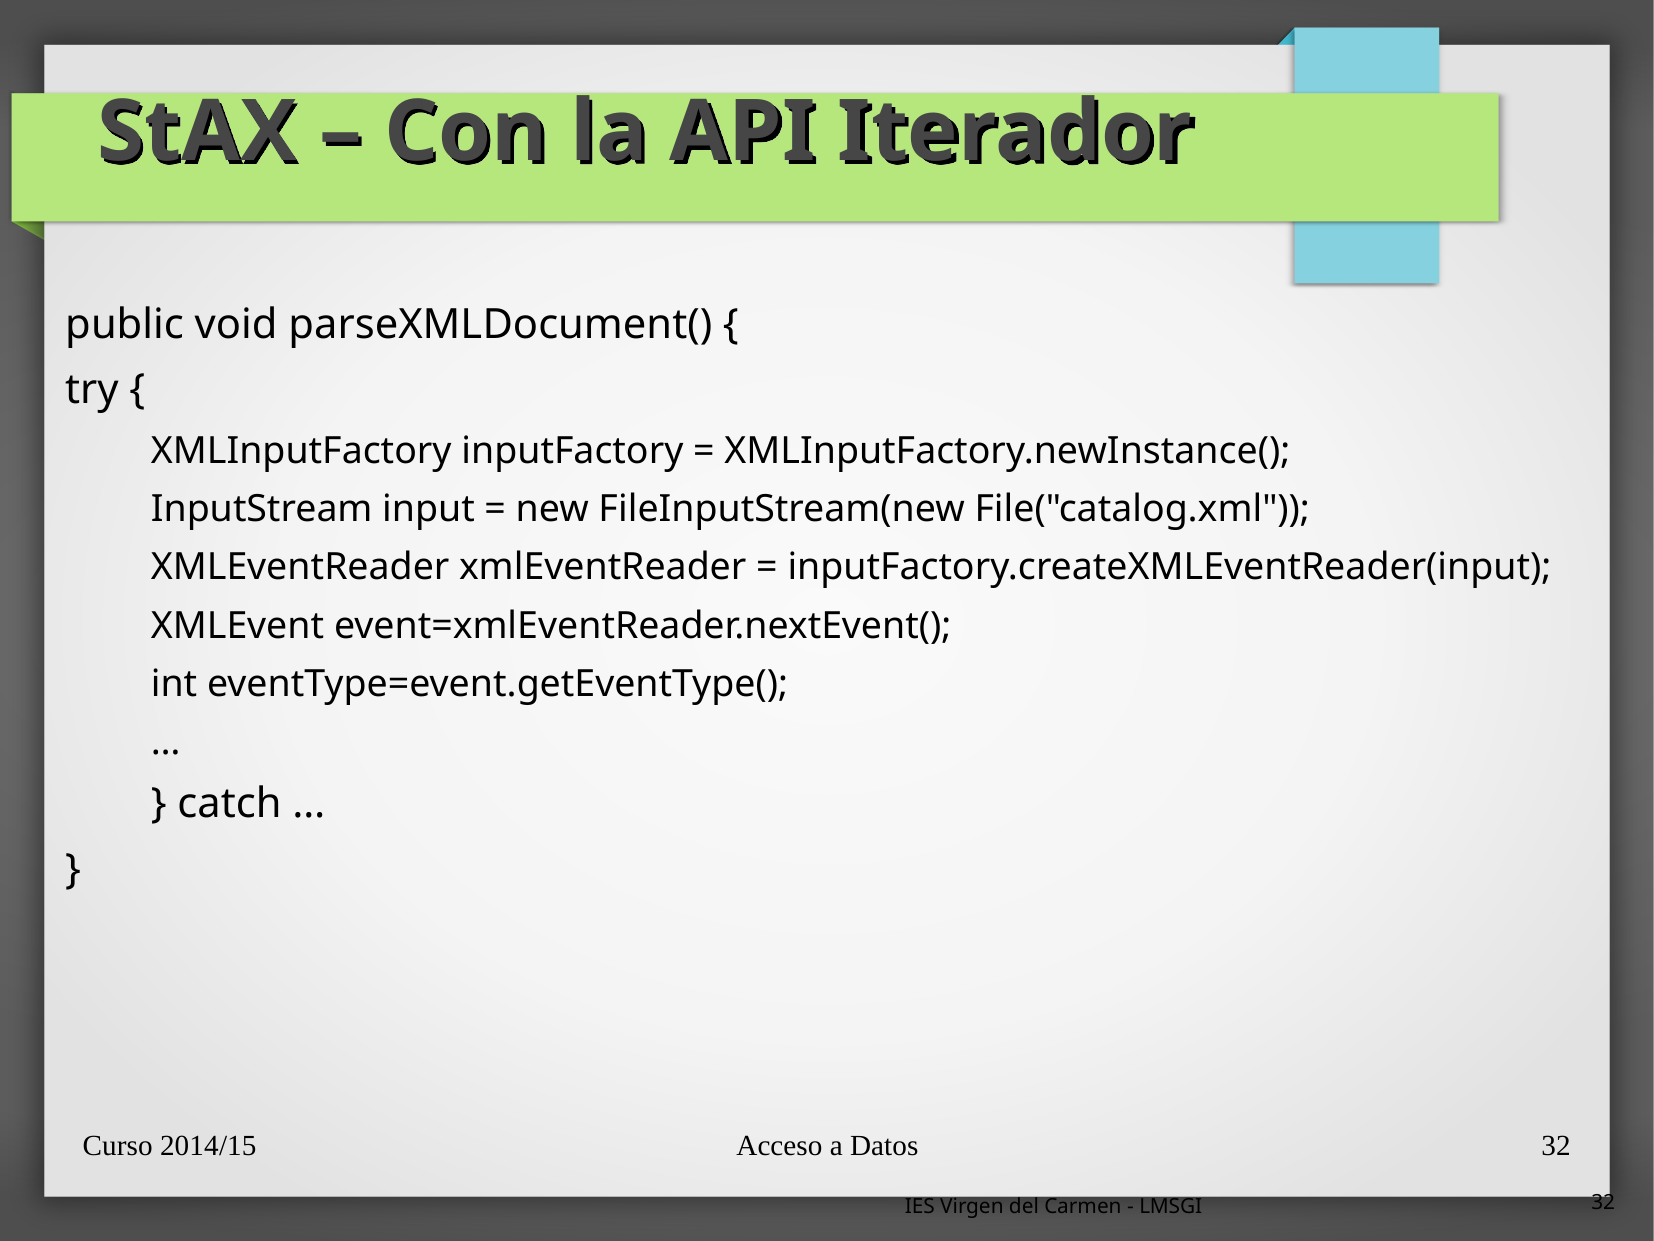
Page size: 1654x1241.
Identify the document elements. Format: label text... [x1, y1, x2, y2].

picture [0, 0, 1654, 1241]
footer IES Virgen del Carmen - LMSGI [792, 1158, 1218, 1225]
title StAX – Con la API Iterador [82, 49, 1491, 204]
list public void parseXMLDocument() { try { XMLInputFactory inputFactory = XMLInputFactory.newInstance(); InputStream input = new FileInputStream(new File("catalog.xml")); XMLEventReader xmlEventReader = inputFactory.createXMLEventReader(input); XMLEvent event=xmlEventReader.nextEvent(); int eventType=event.getEventType(); … } catch … } [32, 286, 1623, 1167]
slide_number <number> [1563, 1158, 1630, 1225]
